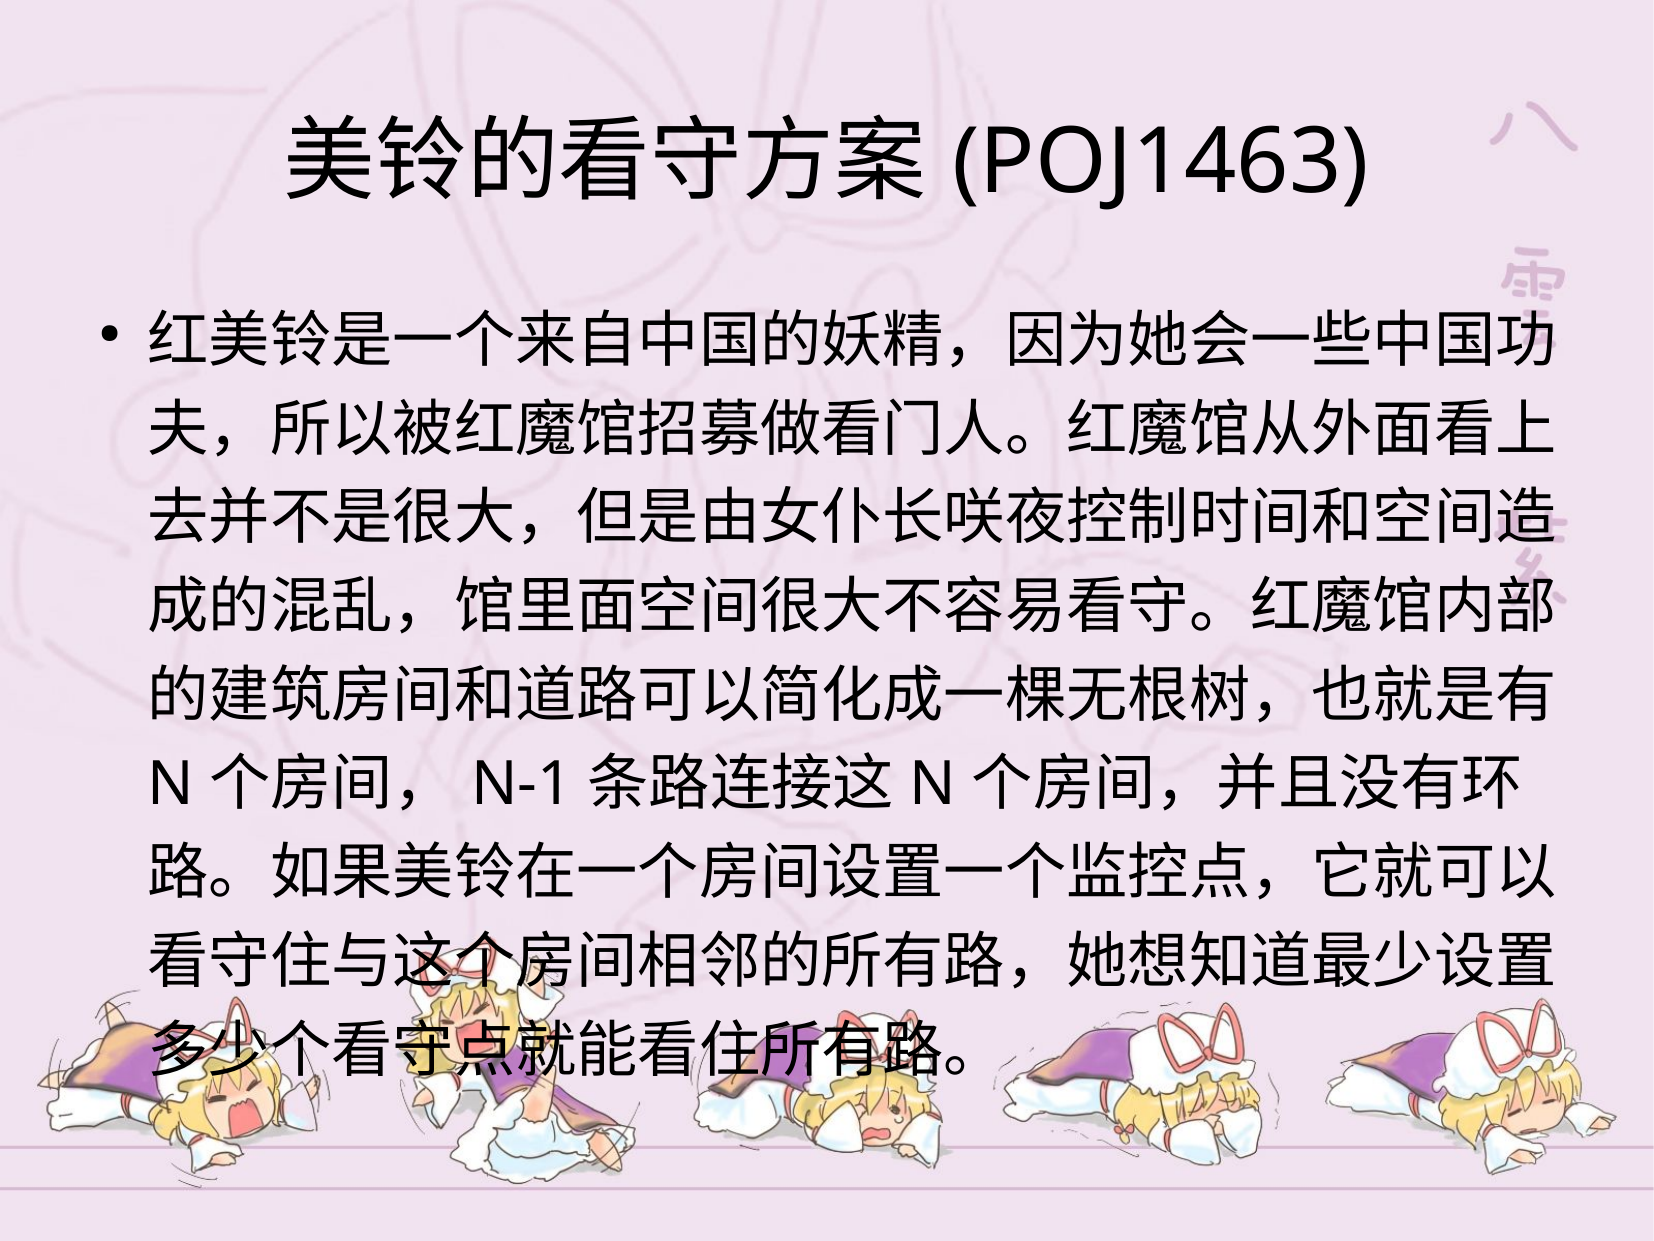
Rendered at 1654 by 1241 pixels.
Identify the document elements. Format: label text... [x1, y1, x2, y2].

list 红美铃是一个来自中国的妖精，因为她会一些中国功夫，所以被红魔馆招募做看门人。红魔馆从外面看上去并不是很大，但是由女仆长咲夜控制时间和空间造成的混乱，馆里面空间很大不容易看守。红魔馆内部的建筑房间和道路可以简化成一棵无根树，也就是有N个房间，N-1条路连接这N个房间，并且没有环路。如果美铃在一个房间设置一个监控点，它就可以看守住与这个房间相邻的所有路，她想知道最少设置多少个看守点就能看住所有路。 [82, 290, 1571, 1109]
title 美铃的看守方案(POJ1463) [82, 49, 1571, 257]
picture [0, 0, 1654, 1241]
